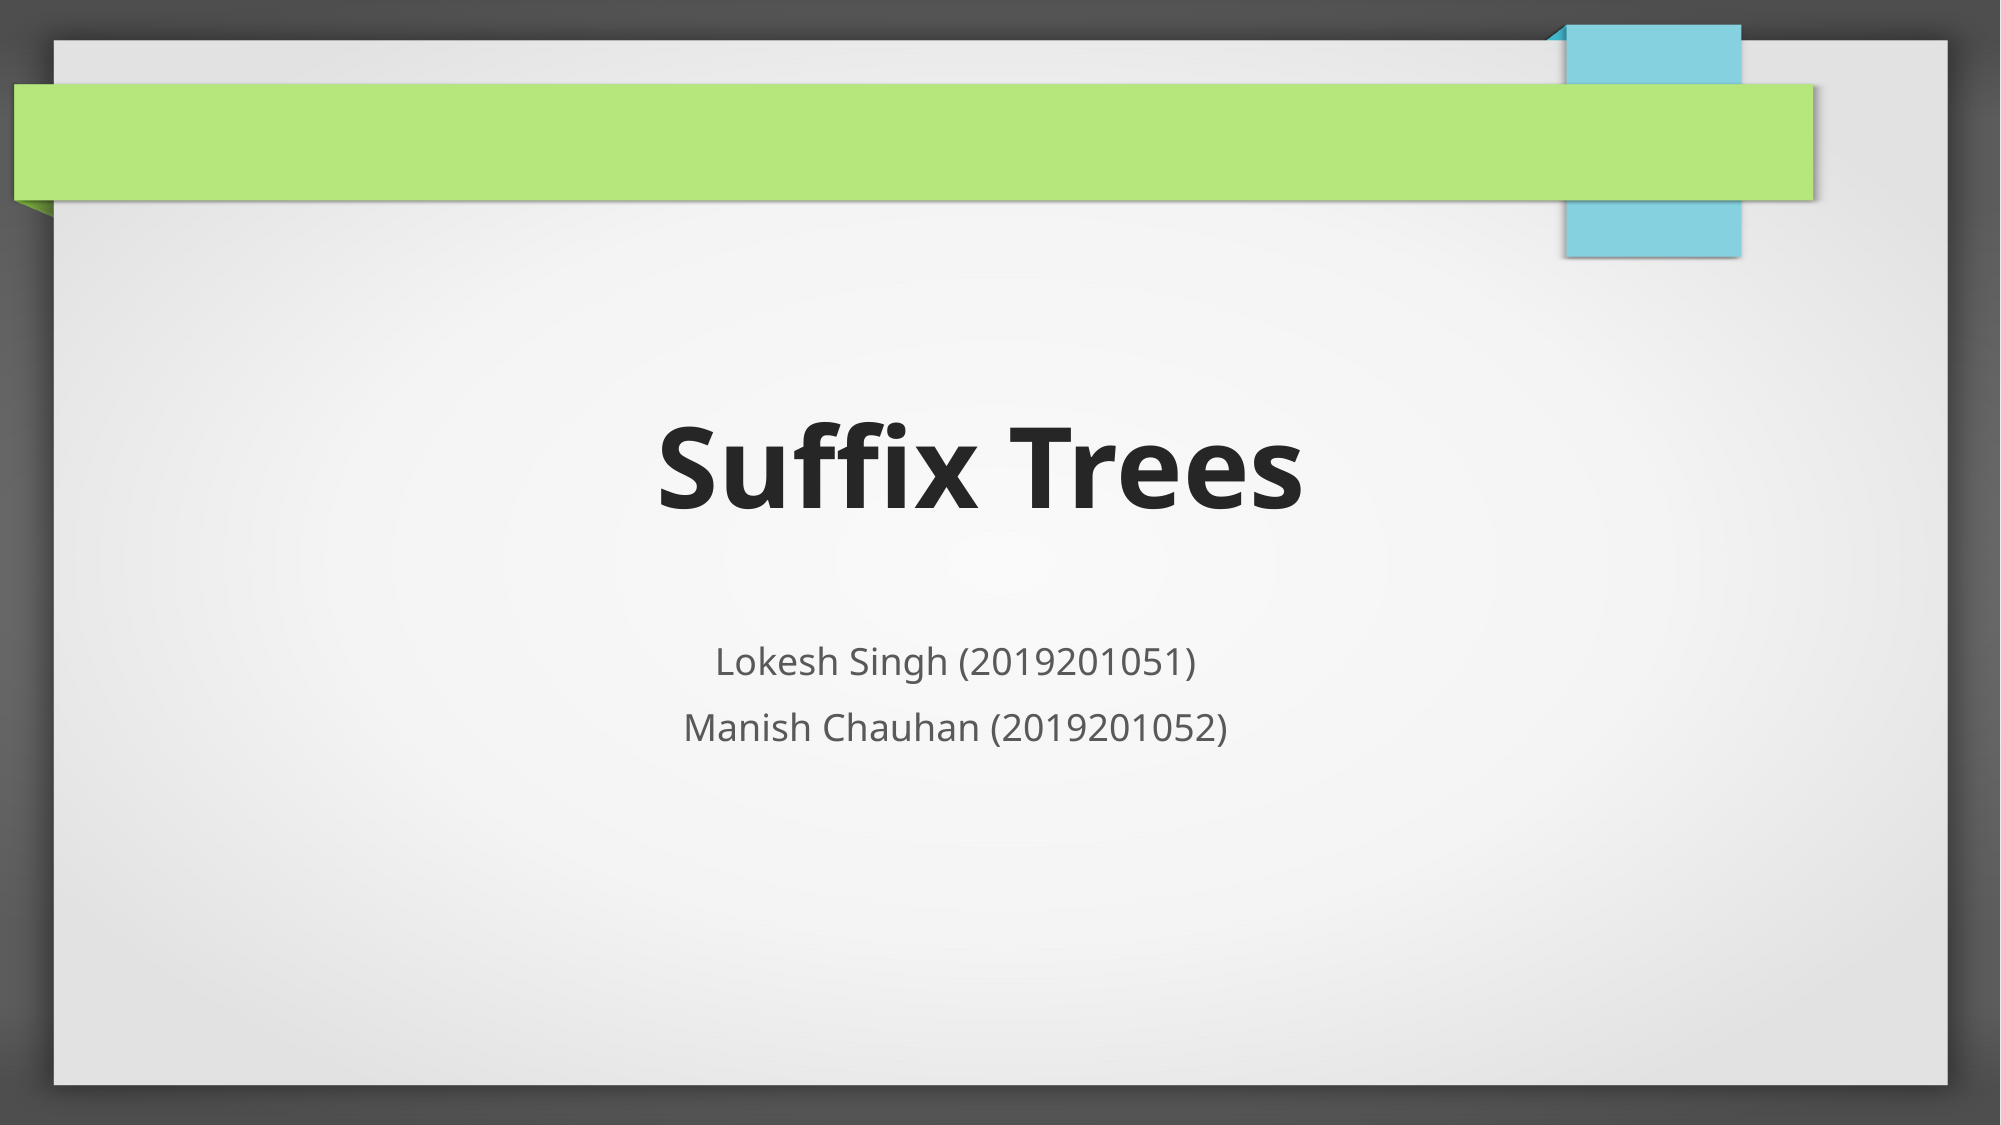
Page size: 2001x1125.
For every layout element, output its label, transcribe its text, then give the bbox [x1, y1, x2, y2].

picture [0, 0, 2001, 1125]
subtitle Lokesh Singh (2019201051) Manish Chauhan (2019201052) [224, 630, 1687, 815]
title Suffix Trees [250, 302, 1713, 674]
